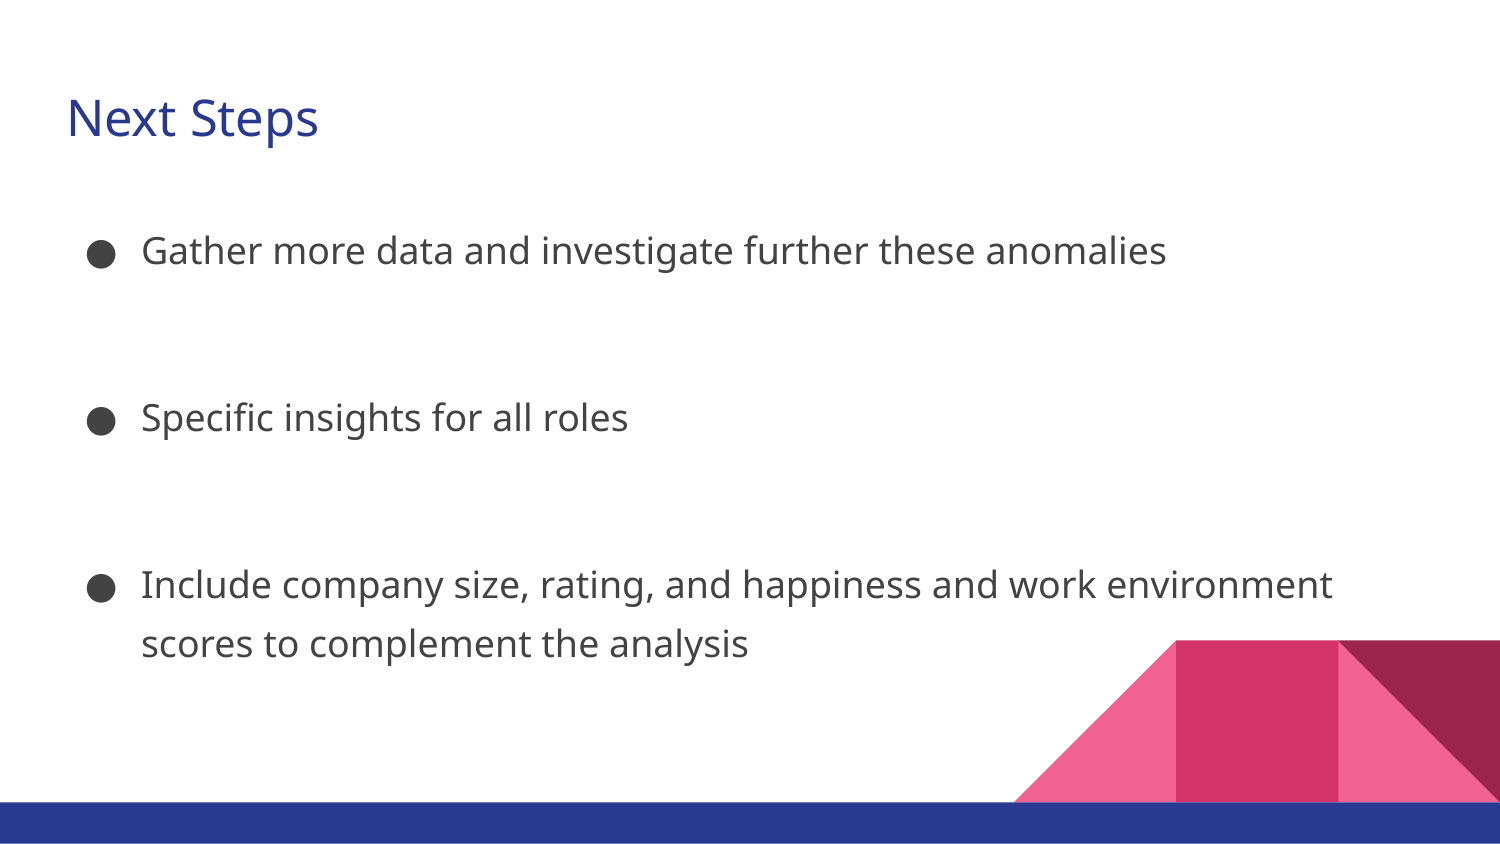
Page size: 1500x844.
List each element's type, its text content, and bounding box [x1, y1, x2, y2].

list Gather more data and investigate further these anomalies Specific insights for all roles Include company size, rating, and happiness and work environment scores to complement the analysis [51, 201, 1449, 750]
title Next Steps [51, 67, 1449, 167]
